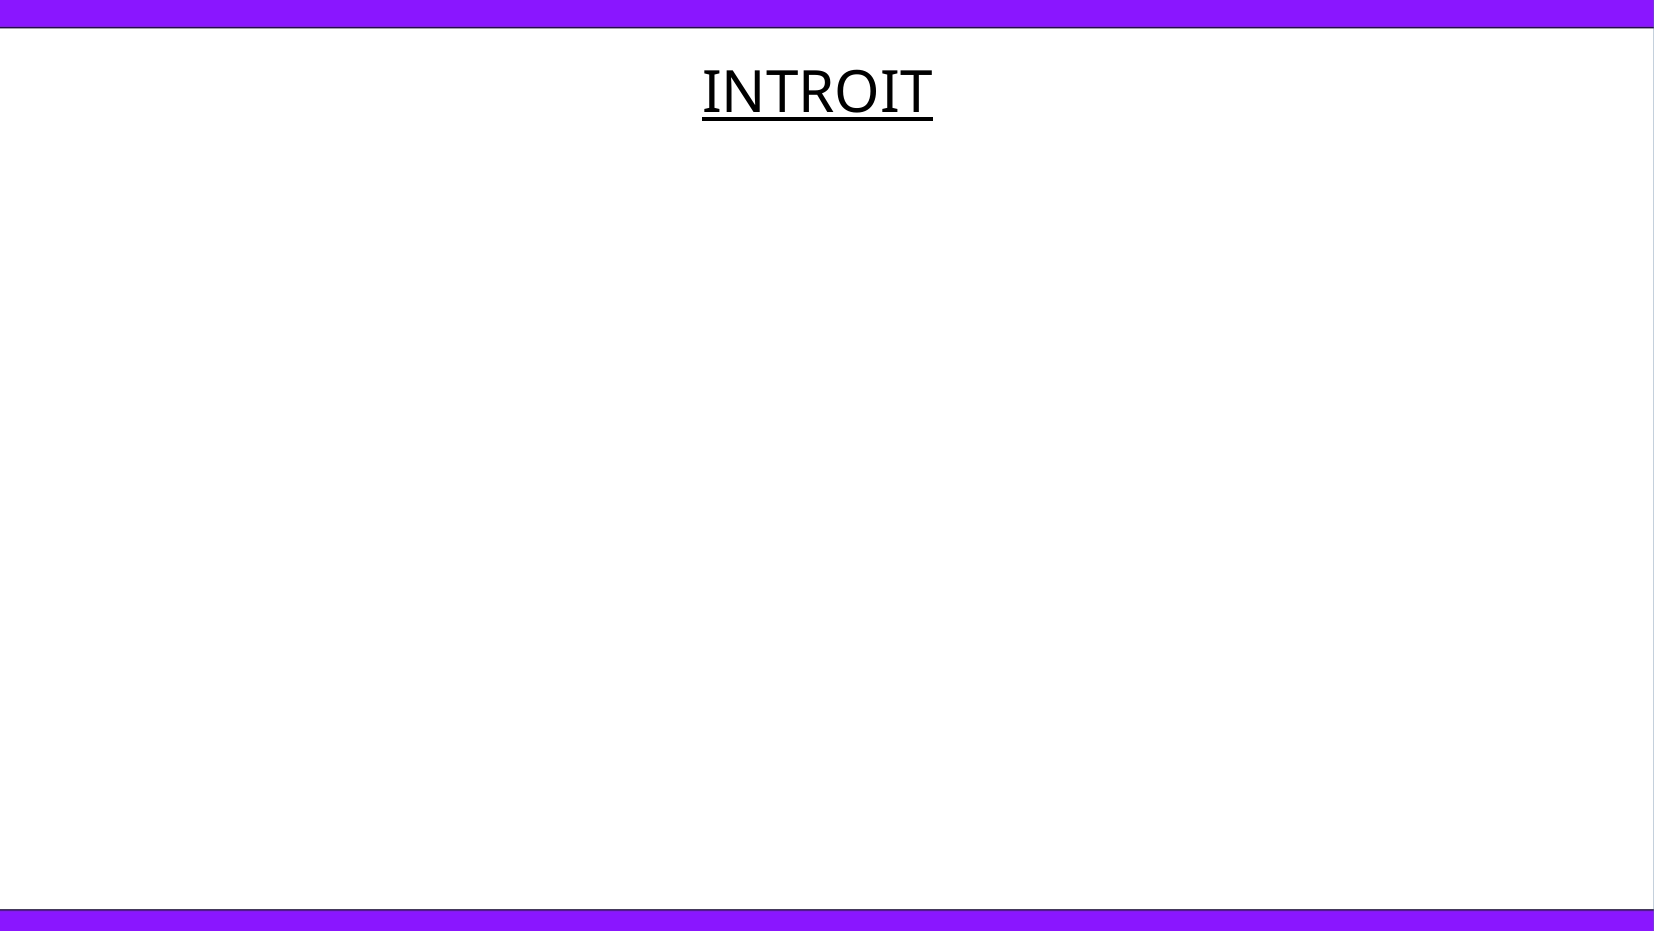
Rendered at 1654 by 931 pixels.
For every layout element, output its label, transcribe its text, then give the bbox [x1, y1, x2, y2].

picture [0, 0, 1654, 931]
text_box INTROIT [90, 42, 1546, 136]
